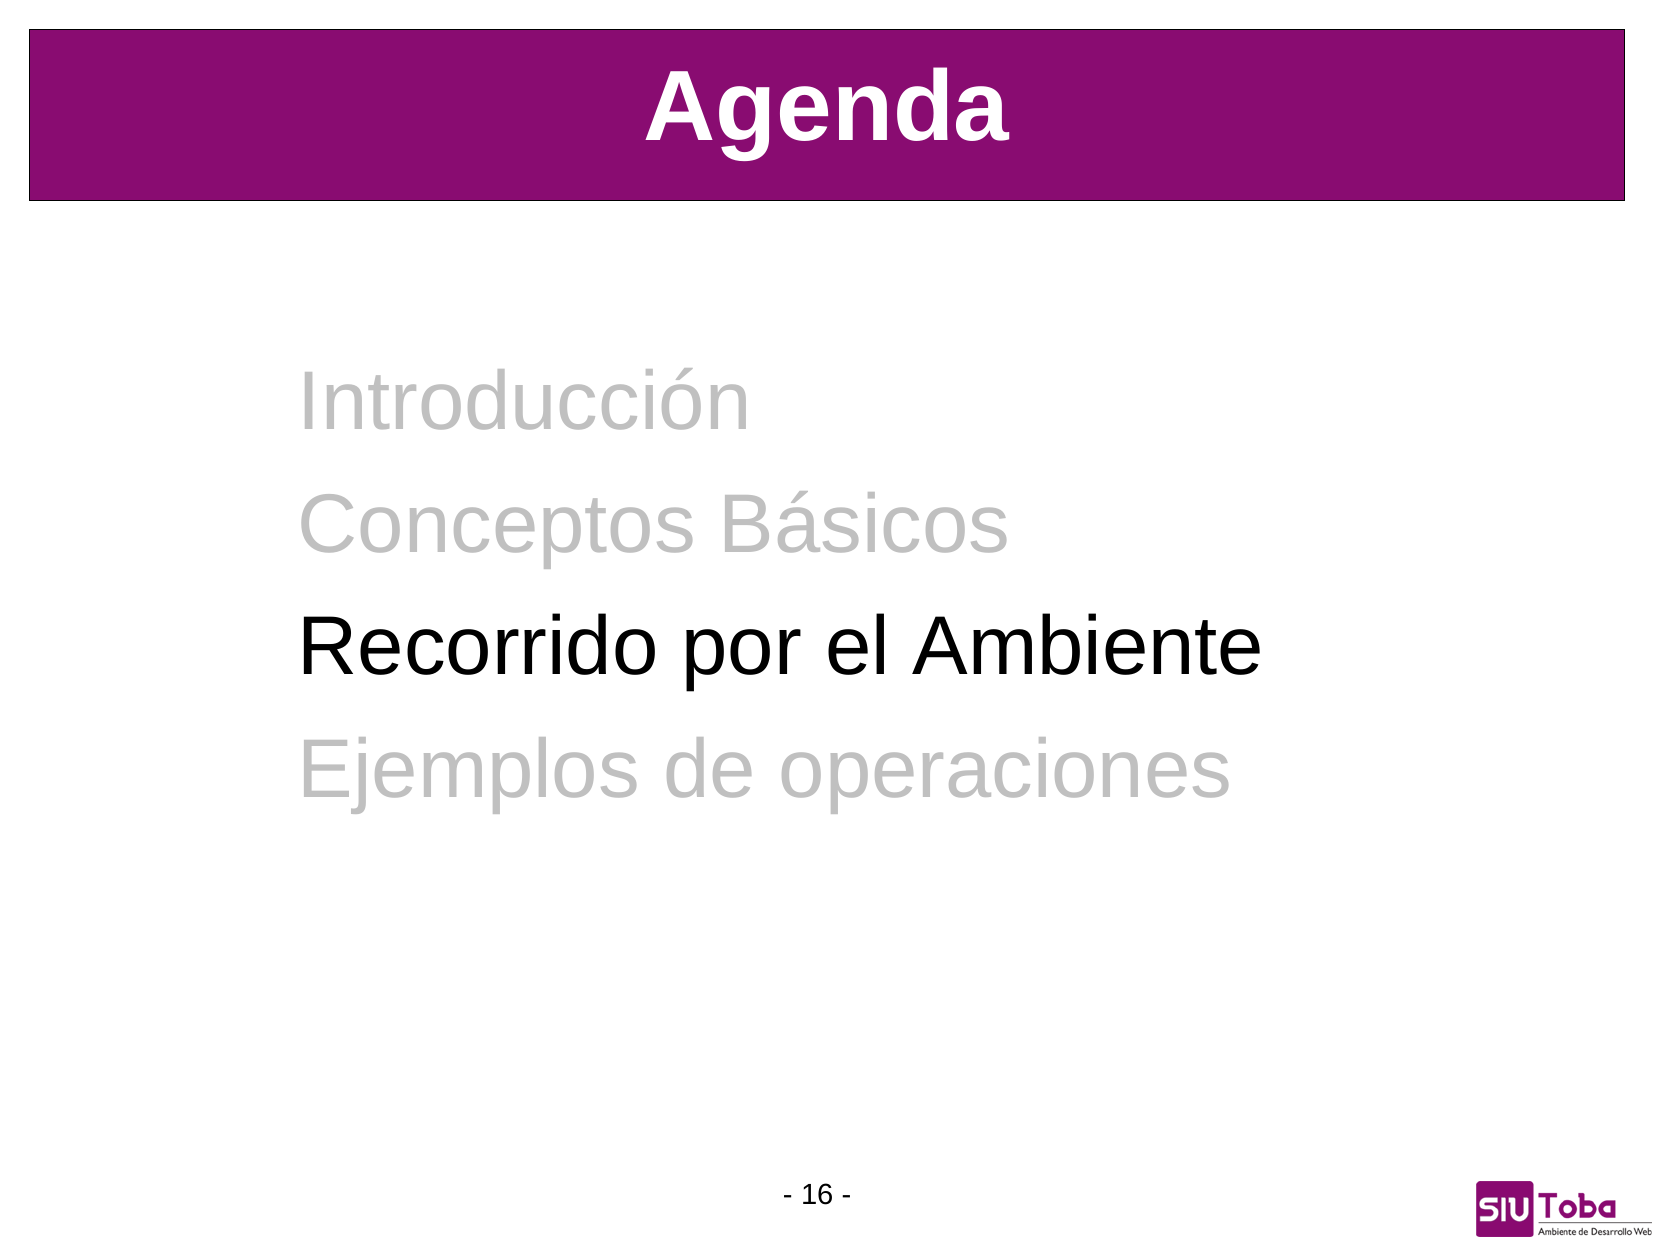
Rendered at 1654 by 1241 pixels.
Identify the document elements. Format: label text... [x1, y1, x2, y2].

list Introducción Conceptos Básicos Recorrido por el Ambiente Ejemplos de operaciones [262, 354, 1445, 1051]
picture [1476, 1181, 1652, 1237]
title Agenda [59, 47, 1595, 166]
